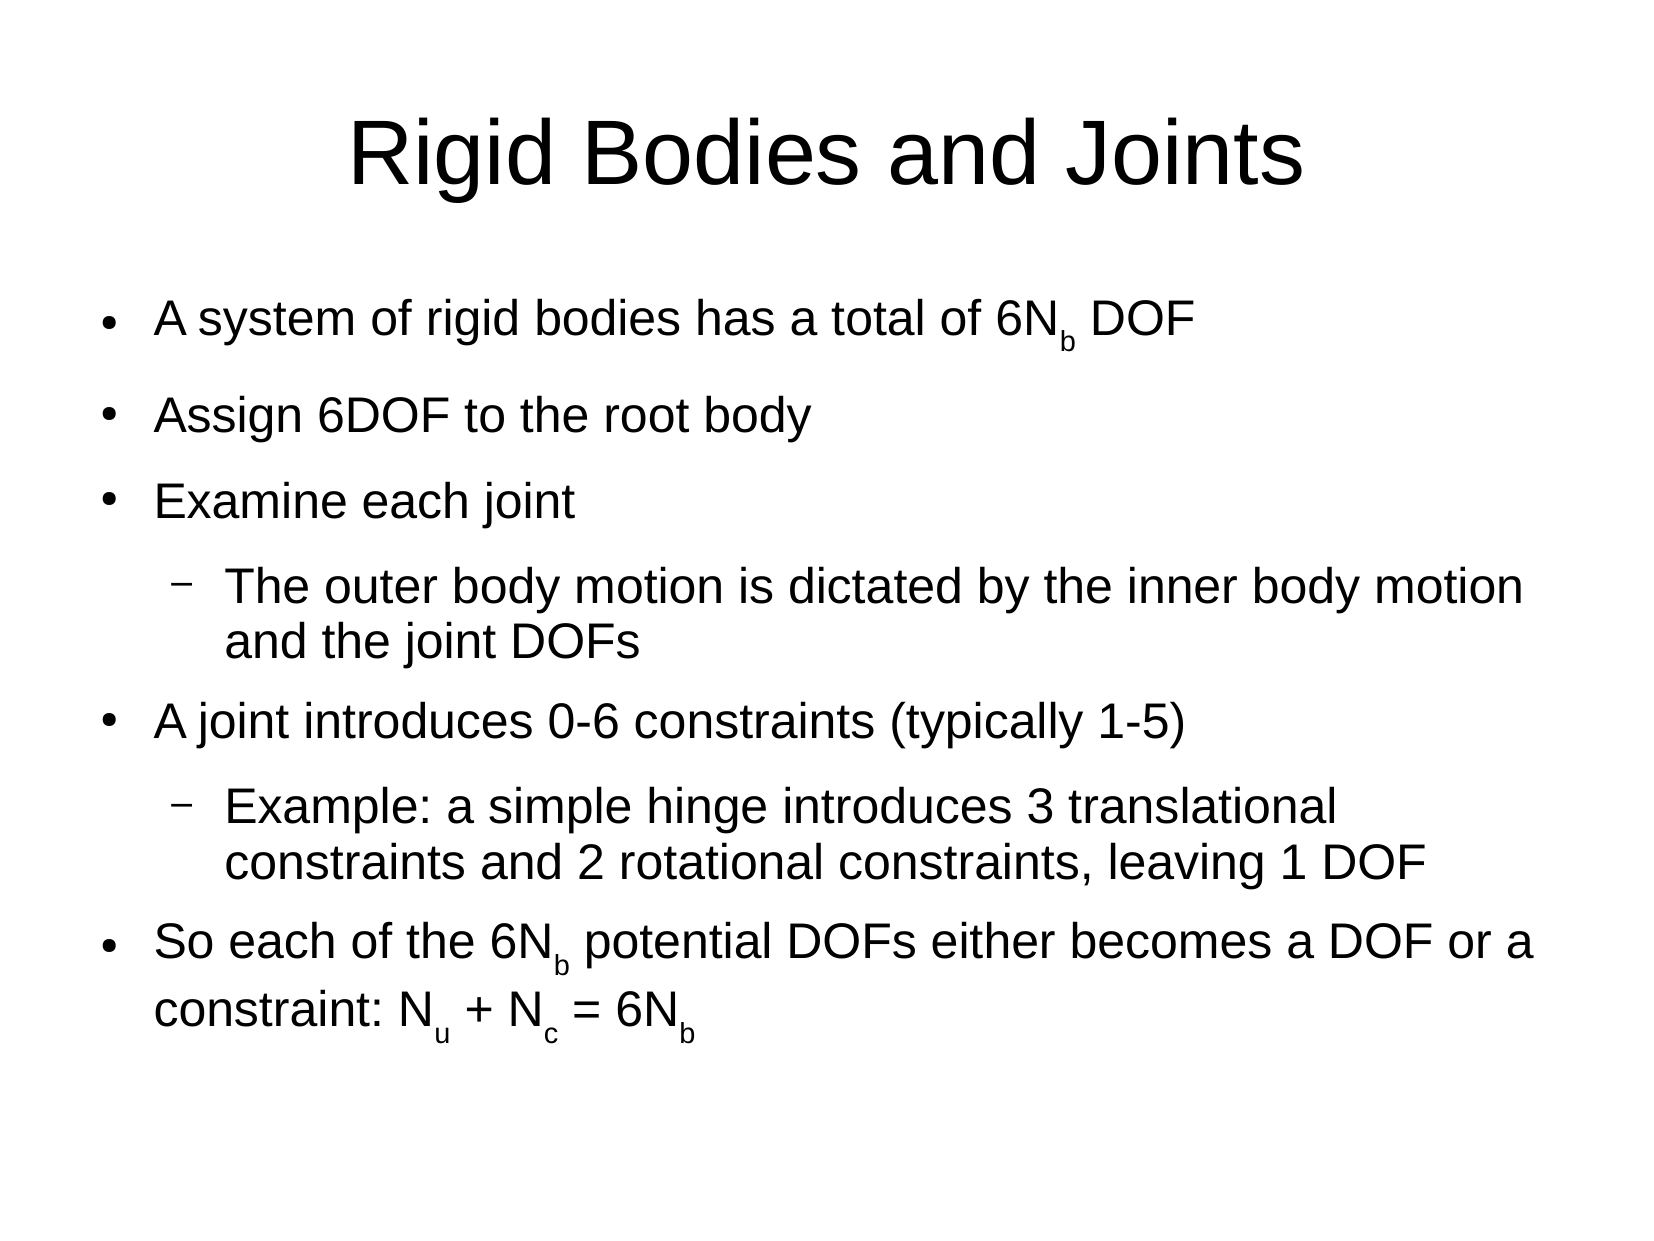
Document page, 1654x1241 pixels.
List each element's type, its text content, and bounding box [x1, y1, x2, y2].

list A system of rigid bodies has a total of 6Nb DOF Assign 6DOF to the root body Examine each joint The outer body motion is dictated by the inner body motion and the joint DOFs A joint introduces 0-6 constraints (typically 1-5) Example: a simple hinge introduces 3 translational constraints and 2 rotational constraints, leaving 1 DOF So each of the 6Nb potential DOFs either becomes a DOF or a constraint: Nu + Nc = 6Nb [82, 290, 1571, 1010]
title Rigid Bodies and Joints [82, 49, 1571, 257]
